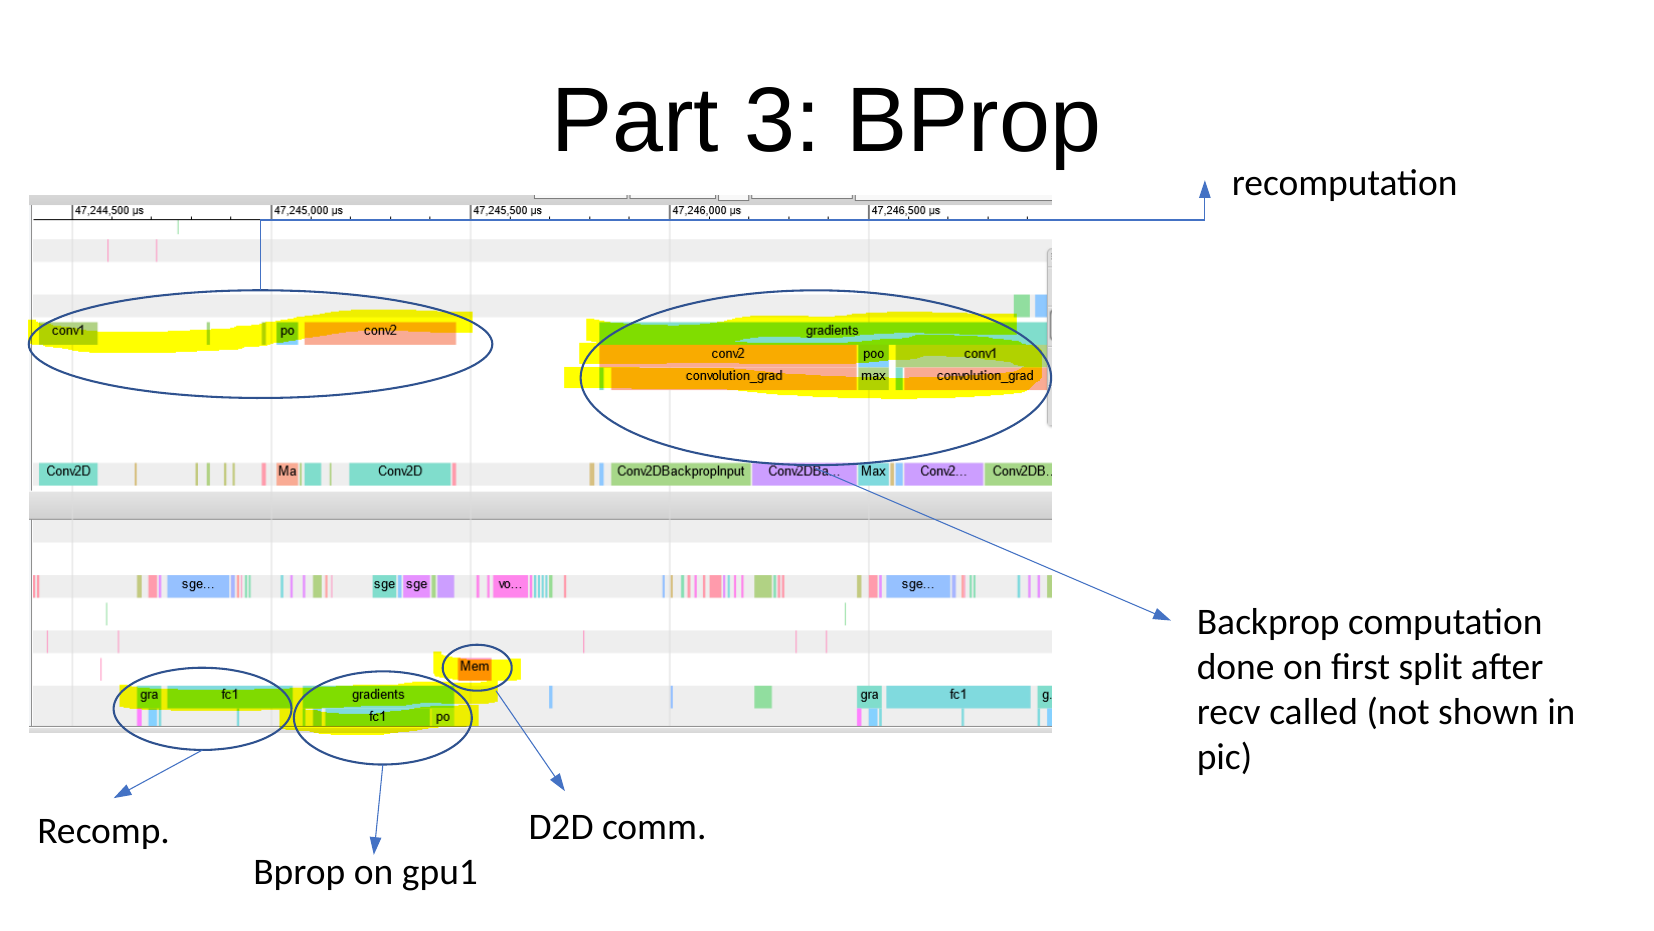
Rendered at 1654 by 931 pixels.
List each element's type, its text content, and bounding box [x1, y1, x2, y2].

picture [295, 673, 470, 735]
picture [275, 717, 298, 735]
picture [28, 195, 1052, 338]
picture [30, 292, 491, 396]
picture [817, 387, 1052, 568]
text_box Backprop computation done on first split after recv called (not shown in pic) [1181, 589, 1600, 787]
picture [28, 221, 1052, 735]
text_box Bprop on gpu1 [238, 839, 621, 900]
text_box Recomp. [22, 798, 239, 859]
picture [582, 292, 1050, 464]
title Part 3: BProp [82, 37, 1571, 193]
text_box recomputation [1216, 150, 1625, 212]
text_box D2D comm. [513, 794, 795, 855]
picture [115, 669, 290, 735]
